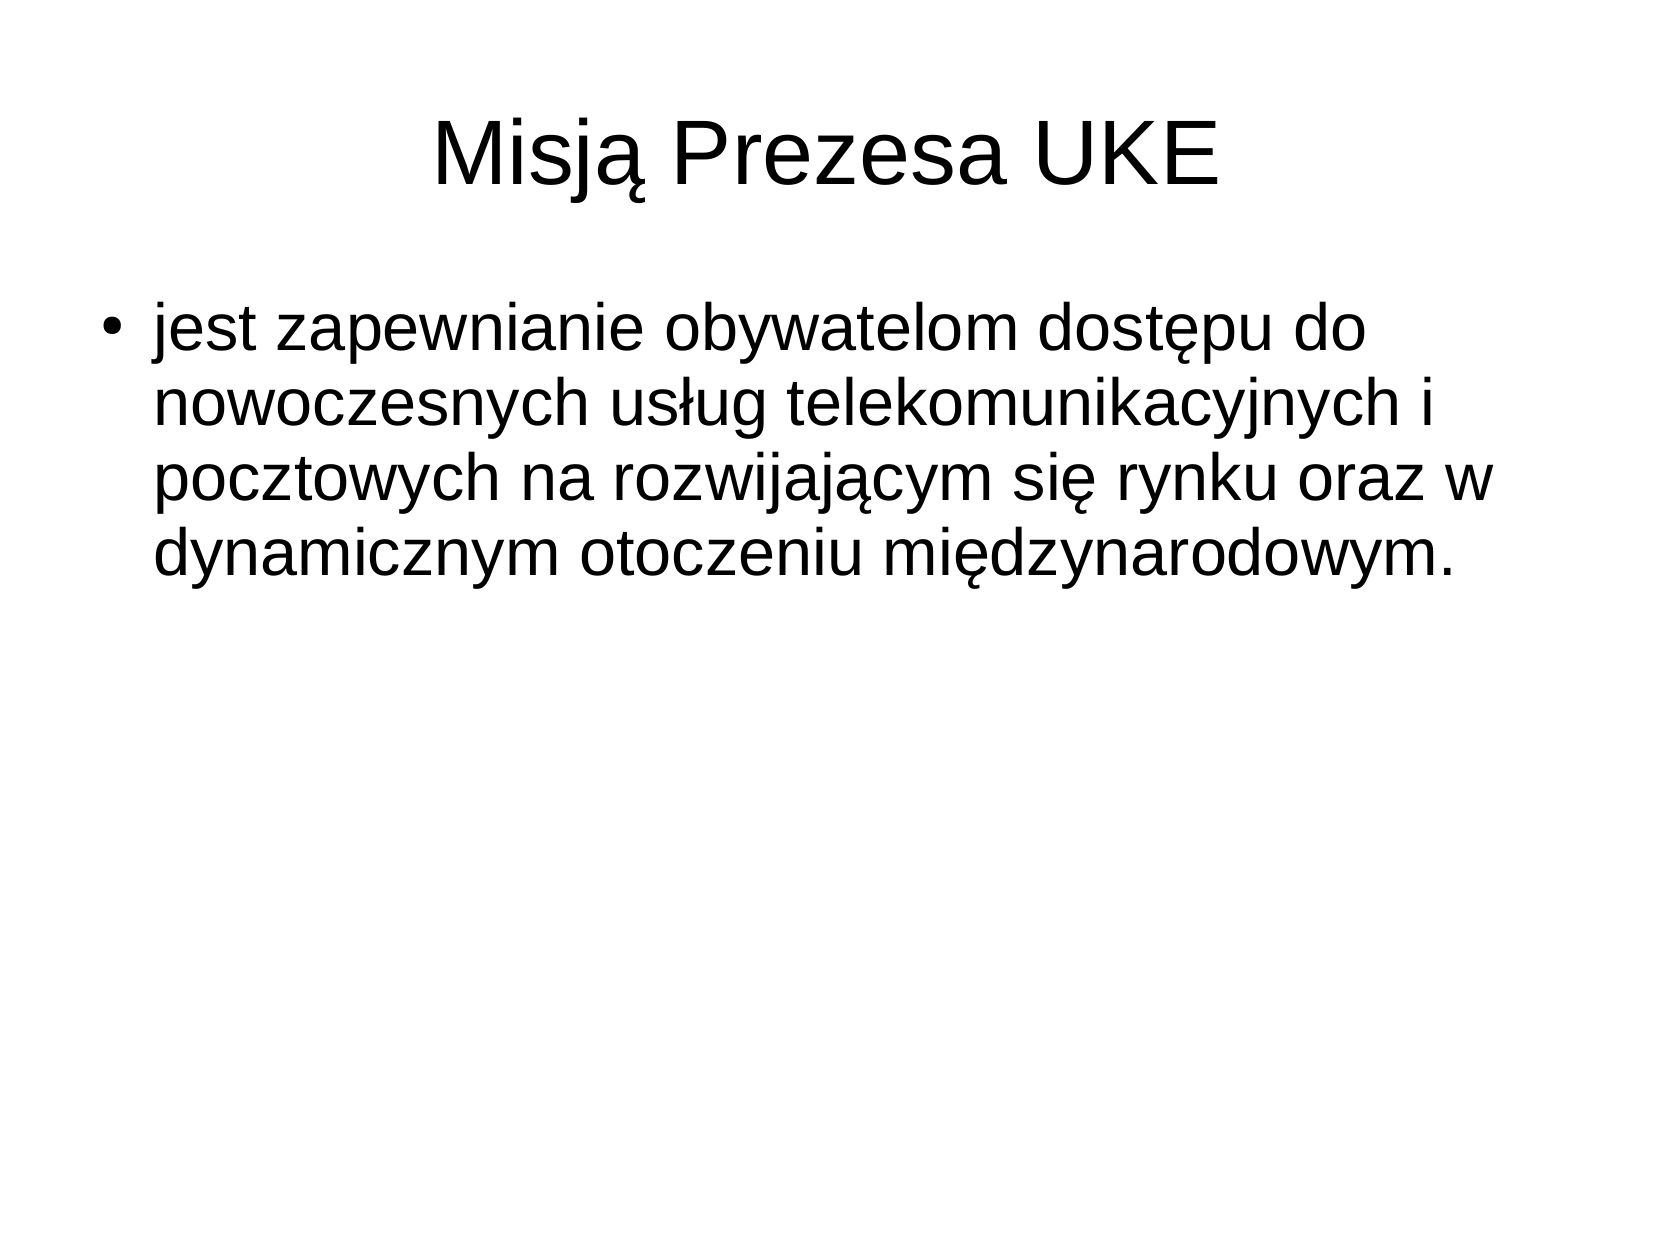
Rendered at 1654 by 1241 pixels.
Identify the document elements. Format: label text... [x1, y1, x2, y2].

list jest zapewnianie obywatelom dostępu do nowoczesnych usług telekomunikacyjnych i pocztowych na rozwijającym się rynku oraz w dynamicznym otoczeniu międzynarodowym. [82, 290, 1571, 1109]
title Misją Prezesa UKE [82, 49, 1571, 257]
